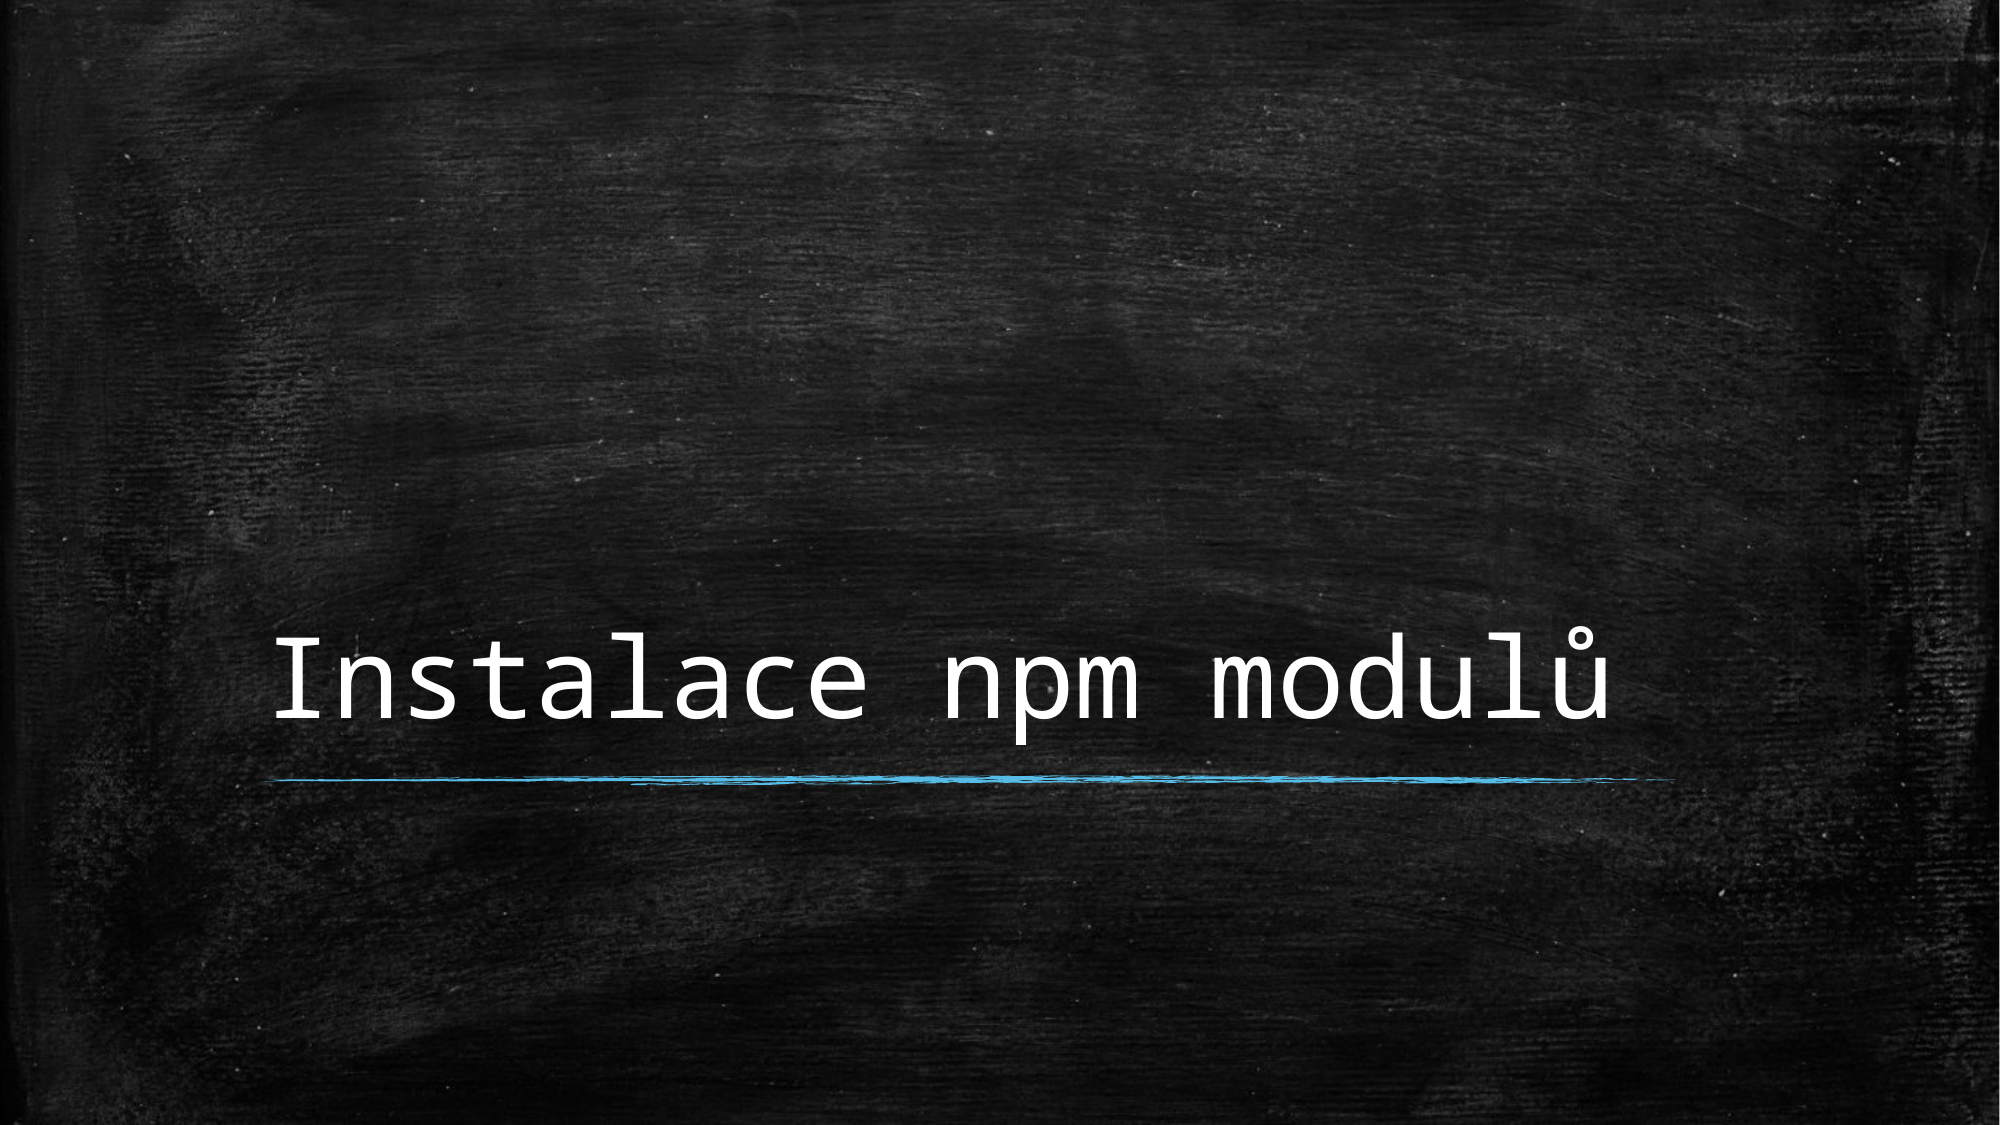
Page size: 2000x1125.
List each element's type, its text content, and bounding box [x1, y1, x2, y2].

picture [0, 0, 2000, 1125]
title Instalace npm modulů [249, 312, 1750, 750]
